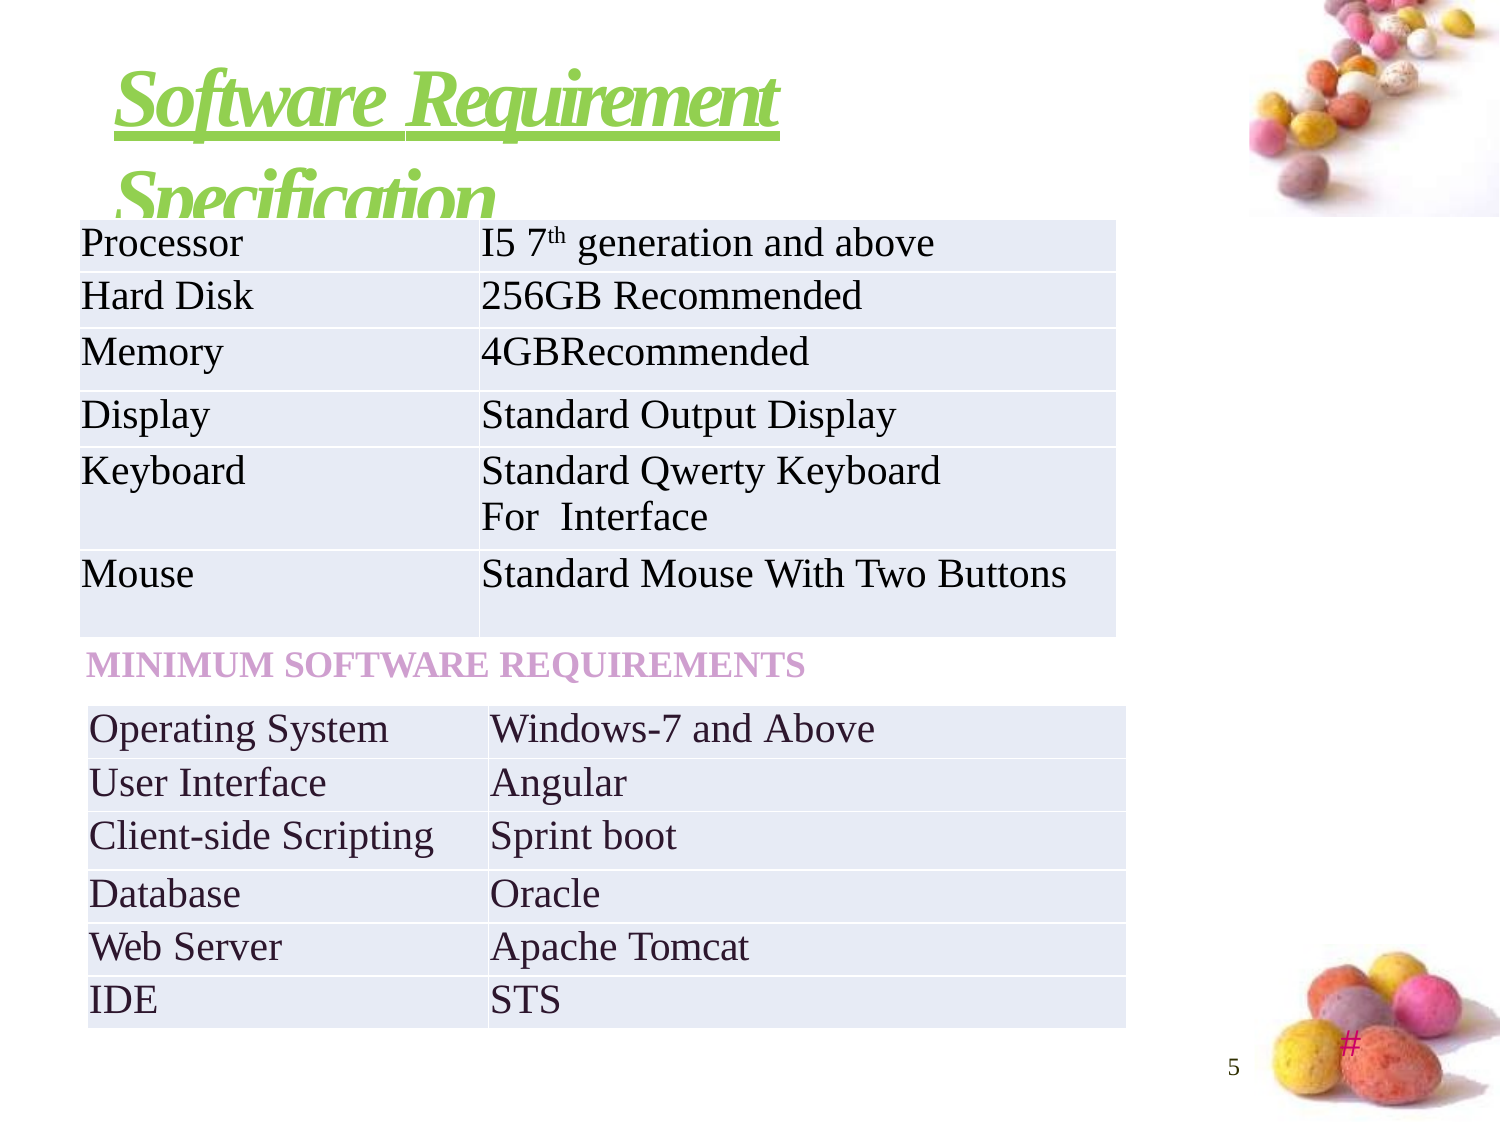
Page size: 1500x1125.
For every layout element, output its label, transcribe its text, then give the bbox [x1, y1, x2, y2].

table_cell Standard Mouse With Two Buttons [480, 551, 1116, 637]
slide_number 5 [1221, 1051, 1259, 1125]
table_cell Angular [489, 759, 1126, 811]
table_cell Memory [80, 329, 479, 390]
table_header Processor [80, 220, 479, 271]
table_cell 4GBRecommended [480, 329, 1116, 390]
table_cell 256GB Recommended [480, 273, 1116, 327]
table_cell Hard Disk [80, 273, 479, 327]
title Software Requirement Specification MINIMUM HARDWARE REQUIREMENTS [86, 0, 1173, 289]
table_cell Mouse [80, 551, 479, 637]
picture [1254, 944, 1500, 1122]
table_cell Sprint boot [489, 812, 1126, 869]
table_cell Web Server [88, 924, 488, 975]
table_header Windows-7 and Above [489, 706, 1126, 758]
table_cell Database [88, 871, 488, 922]
text_box MINIMUM SOFTWARE REQUIREMENTS [83, 637, 815, 685]
table_cell User Interface [88, 759, 488, 811]
table_cell Oracle [489, 871, 1126, 922]
table_cell IDE [88, 977, 488, 1028]
table_cell Display [80, 392, 479, 446]
table_header I5 7th generation and above [480, 220, 1116, 271]
table_cell STS [489, 977, 1126, 1028]
table_cell Apache Tomcat [489, 924, 1126, 975]
table_cell Keyboard [80, 448, 479, 549]
table_cell Standard Output Display [480, 392, 1116, 446]
table_cell Client-side Scripting [88, 812, 488, 869]
text_box # [1338, 1020, 1364, 1065]
table_header Operating System [88, 706, 488, 758]
table_cell Standard Qwerty Keyboard For Interface [480, 448, 1116, 549]
picture [1249, 0, 1500, 217]
